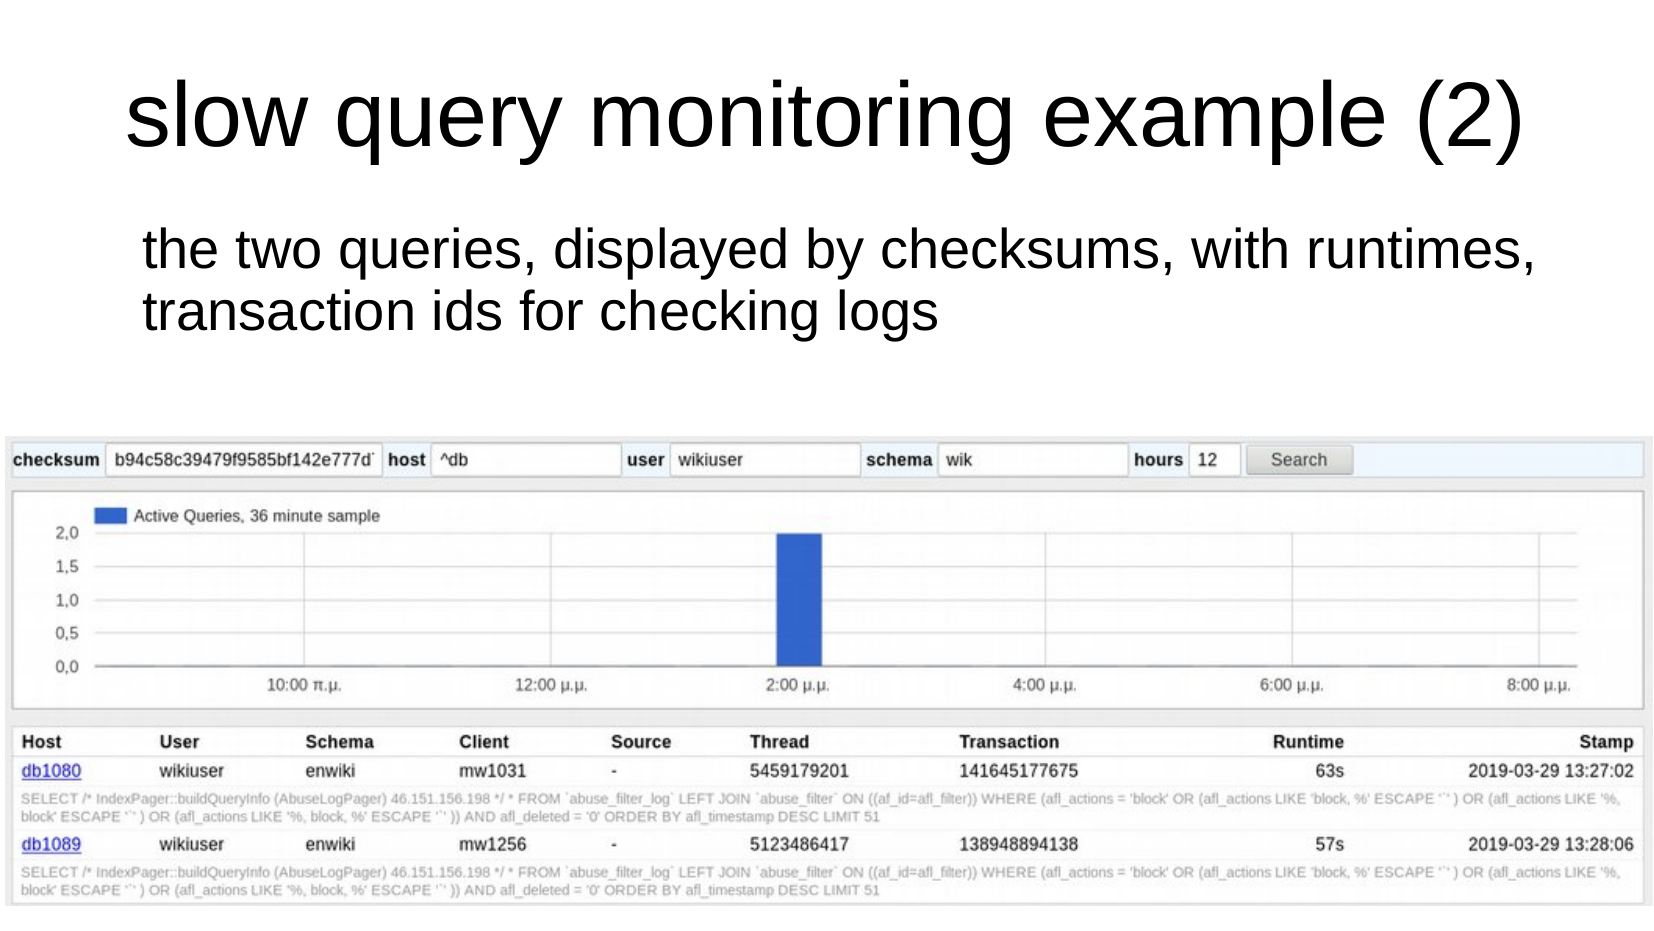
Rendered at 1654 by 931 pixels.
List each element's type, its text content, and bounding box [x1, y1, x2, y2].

picture [5, 436, 1653, 906]
list the two queries, displayed by checksums, with runtimes, transaction ids for checking logs [82, 217, 1571, 343]
title slow query monitoring example (2) [82, 37, 1571, 193]
